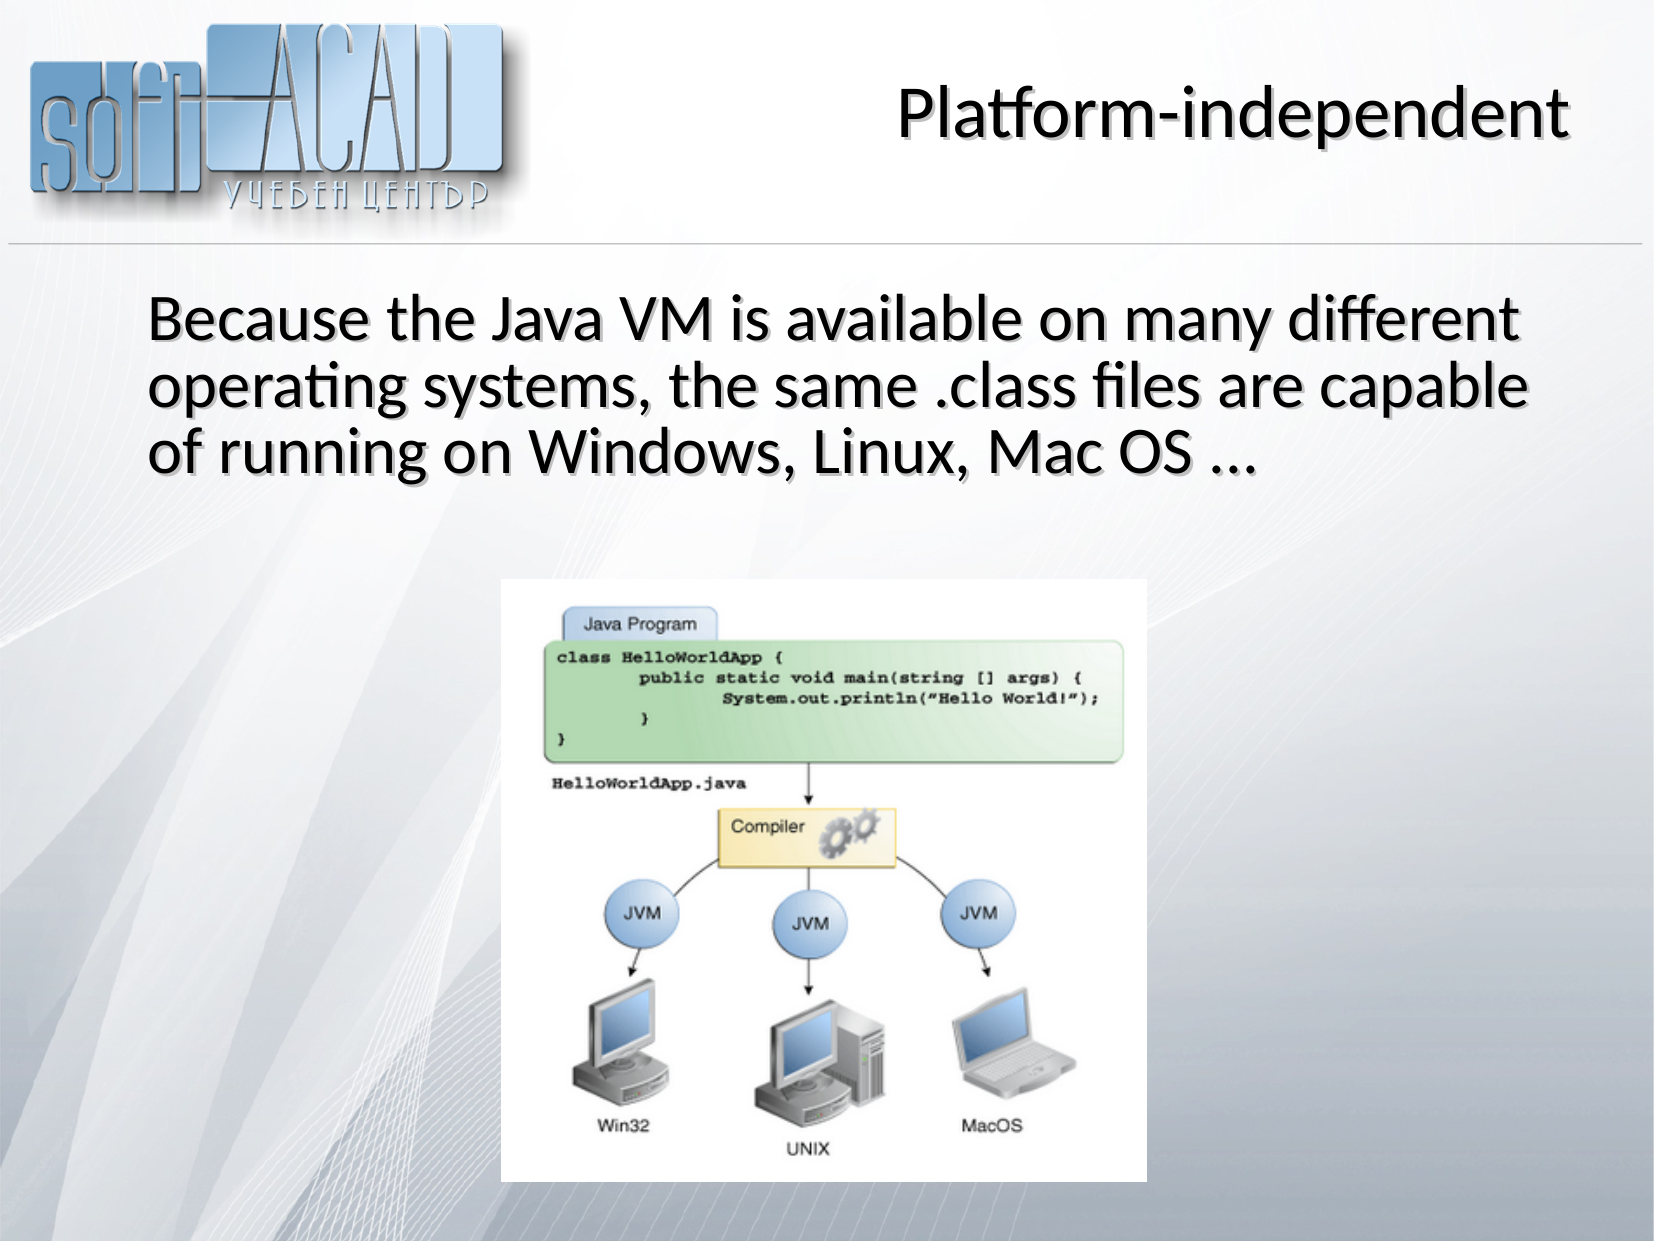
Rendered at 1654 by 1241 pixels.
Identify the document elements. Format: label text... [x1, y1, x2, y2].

list Because the Java VM is available on many different operating systems, the same .class files are capable of running on Windows, Linux, Mac OS ... [76, 290, 1565, 1211]
picture [0, 0, 1654, 1241]
title Platform-independent [531, 0, 1571, 237]
